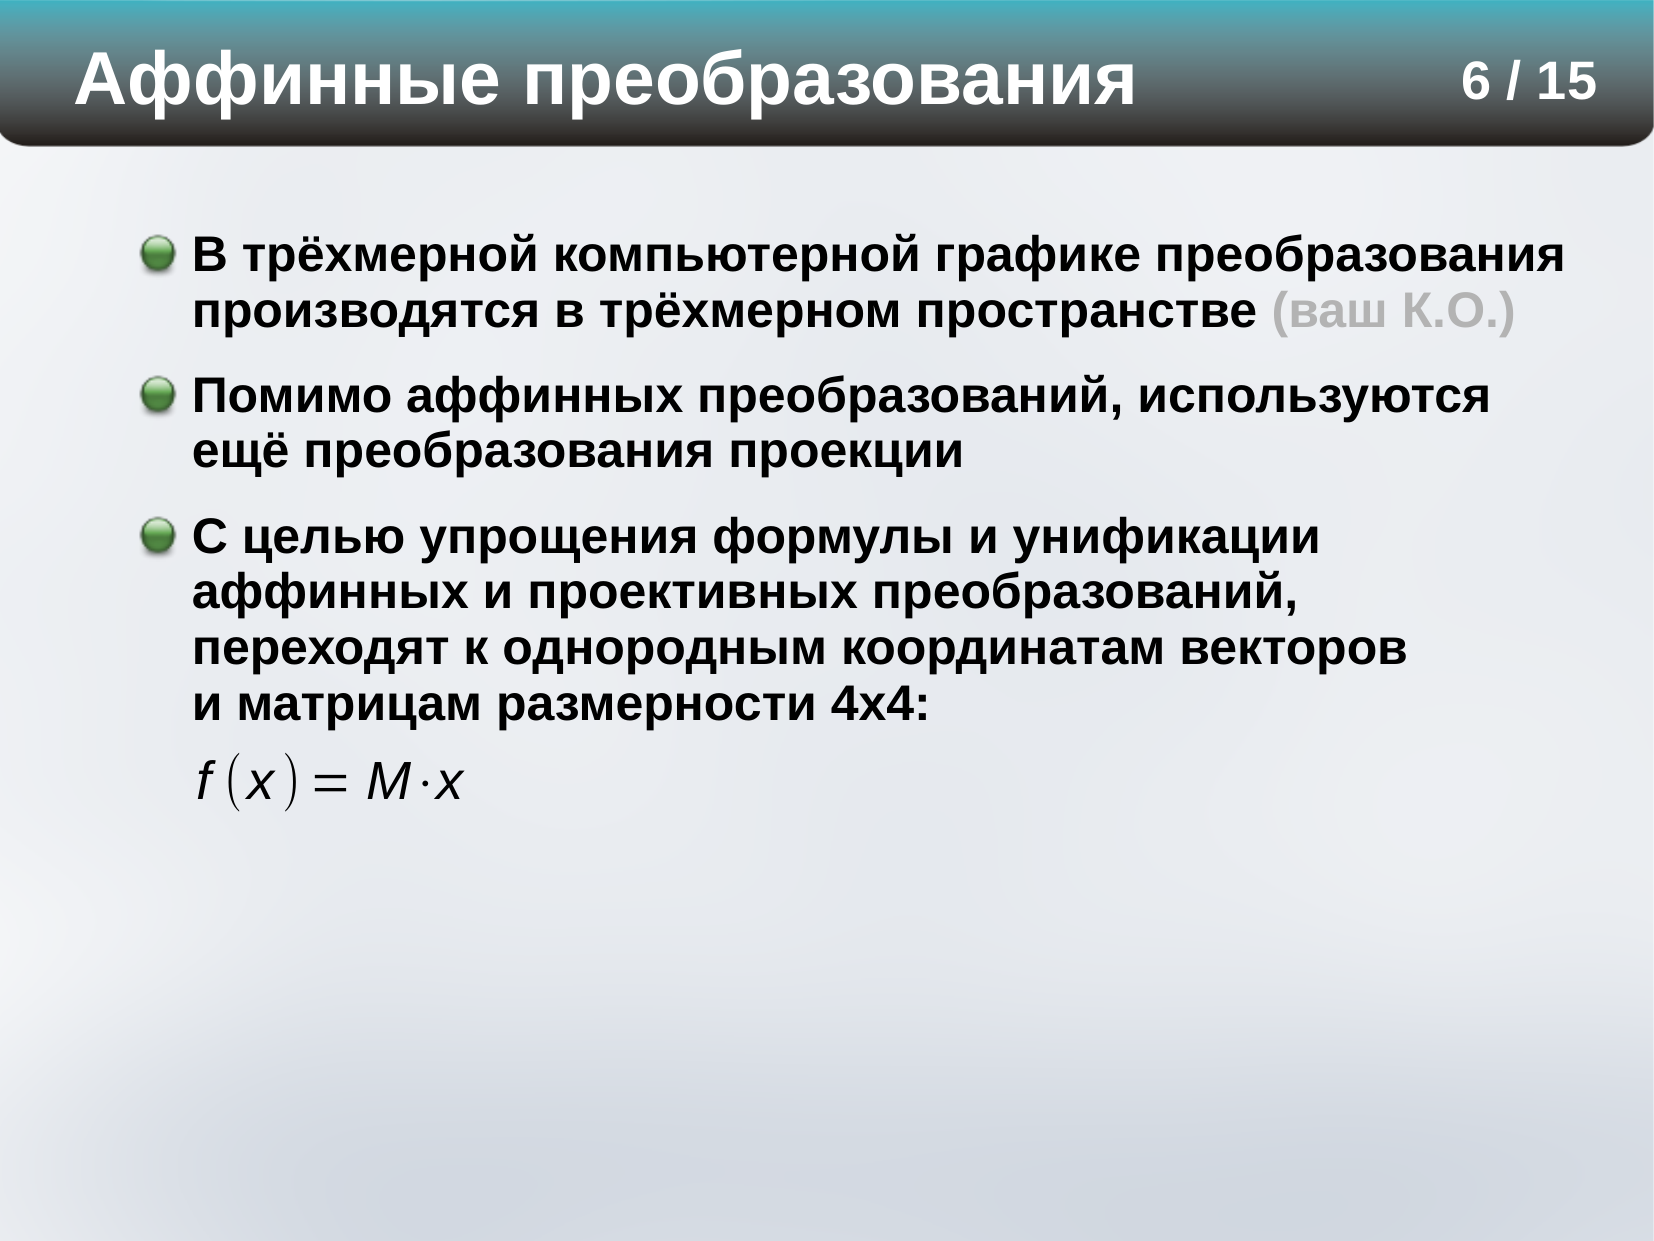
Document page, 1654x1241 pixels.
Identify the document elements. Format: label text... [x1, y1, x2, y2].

chart [189, 750, 475, 815]
text_box <номер> / 15 [1446, 42, 1654, 179]
picture [0, 0, 1654, 1241]
text_box В трёхмерной компьютерной графике преобразования производятся в трёхмерном пространстве (ваш К.О.) Помимо аффинных преобразований, используются ещё преобразования проекции С целью упрощения формулы и унификации аффинных и проективных преобразований, переходят к однородным координатам векторов и матрицам размерности 4х4: [118, 218, 1595, 739]
text_box Аффинные преобразования [59, 29, 1418, 129]
